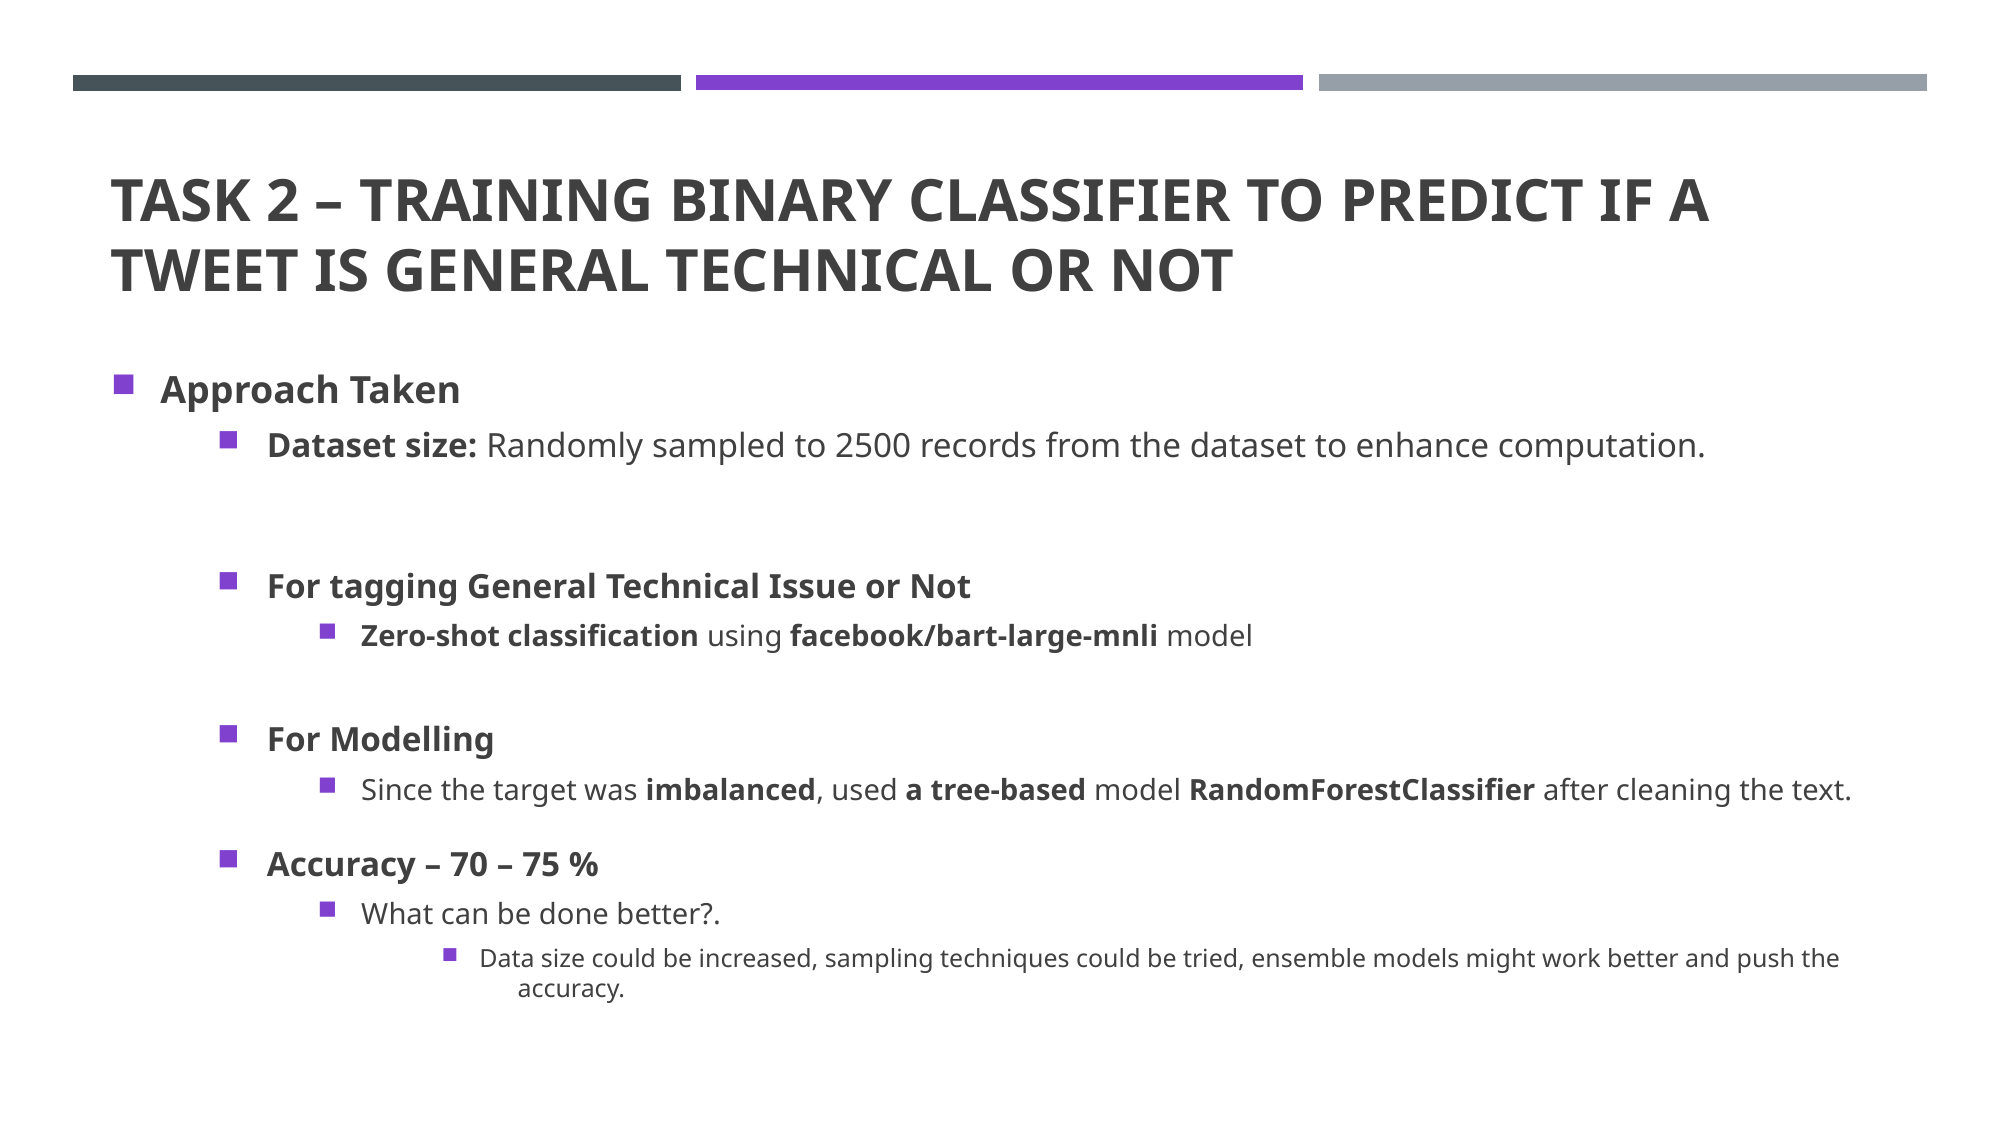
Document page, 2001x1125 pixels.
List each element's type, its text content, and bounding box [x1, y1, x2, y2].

list For tagging General Technical Issue or Not Zero-shot classification using facebook/bart-large-mnli model [95, 513, 1905, 664]
text_box For Modelling Since the target was imbalanced, used a tree-based model RandomForestClassifier after cleaning the text. [95, 664, 1905, 825]
text_box Accuracy – 70 – 75 % What can be done better?. Data size could be increased, sampling techniques could be tried, ensemble models might work better and push the accuracy. [95, 825, 1905, 1021]
title Task 2 – Training binary classifier to predict if a tweet is general technical or not [95, 115, 1905, 311]
text_box Approach Taken Dataset size: Randomly sampled to 2500 records from the dataset to enhance computation. [95, 317, 1905, 513]
